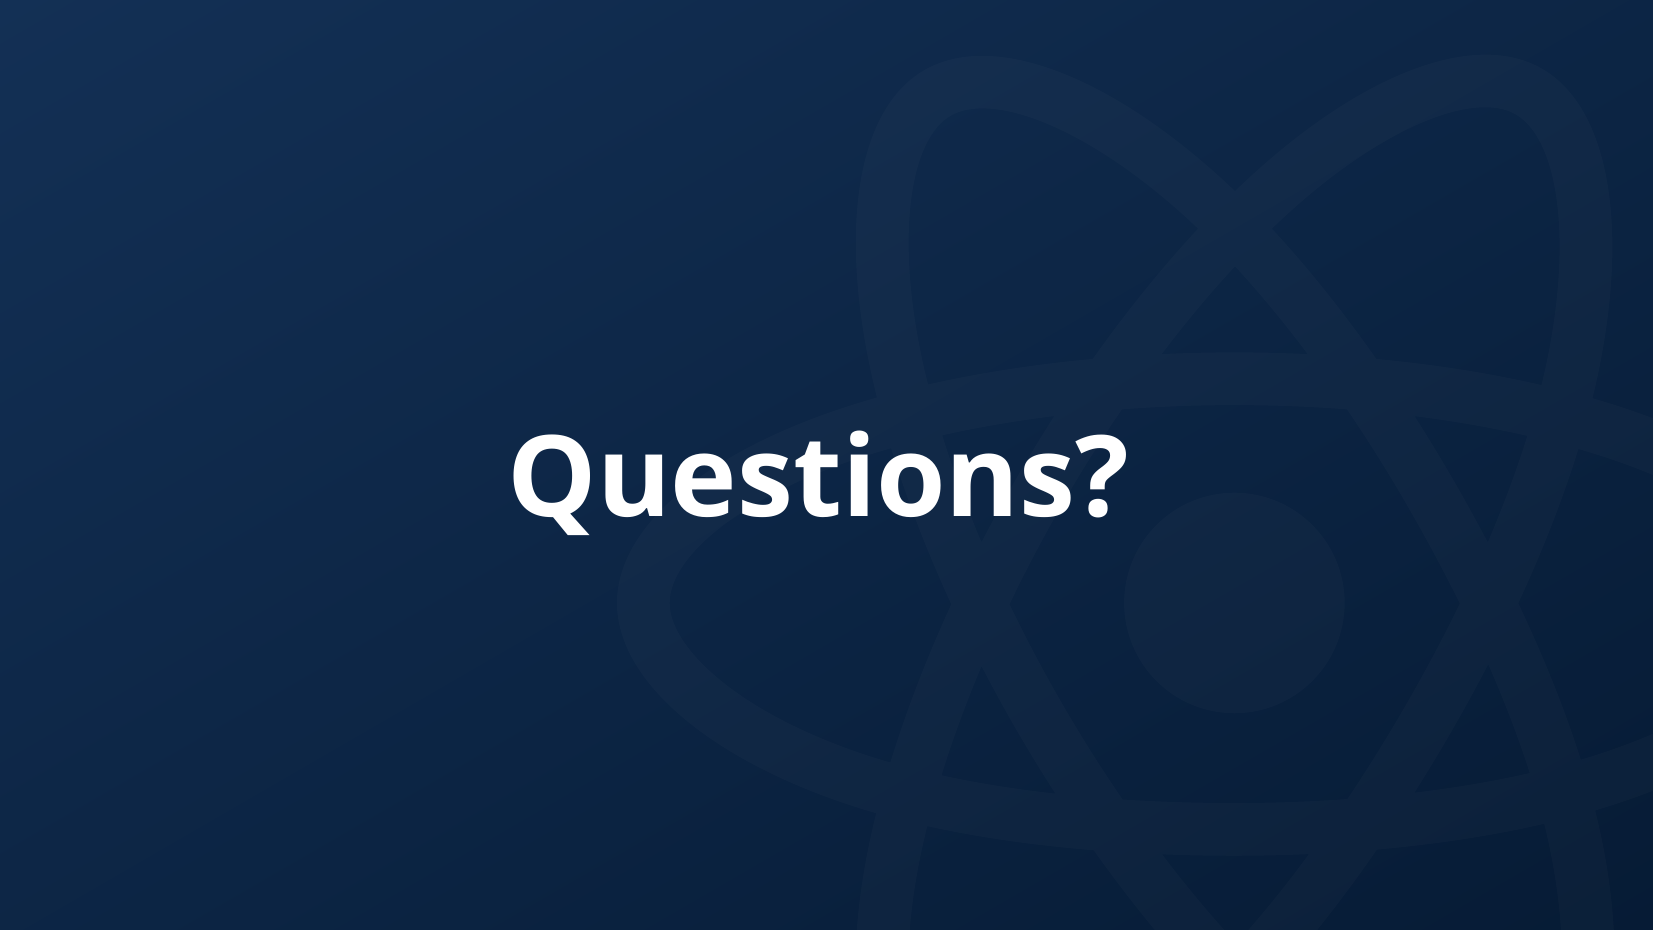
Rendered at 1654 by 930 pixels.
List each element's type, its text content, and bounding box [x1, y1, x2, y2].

title Questions? [74, 395, 1563, 551]
